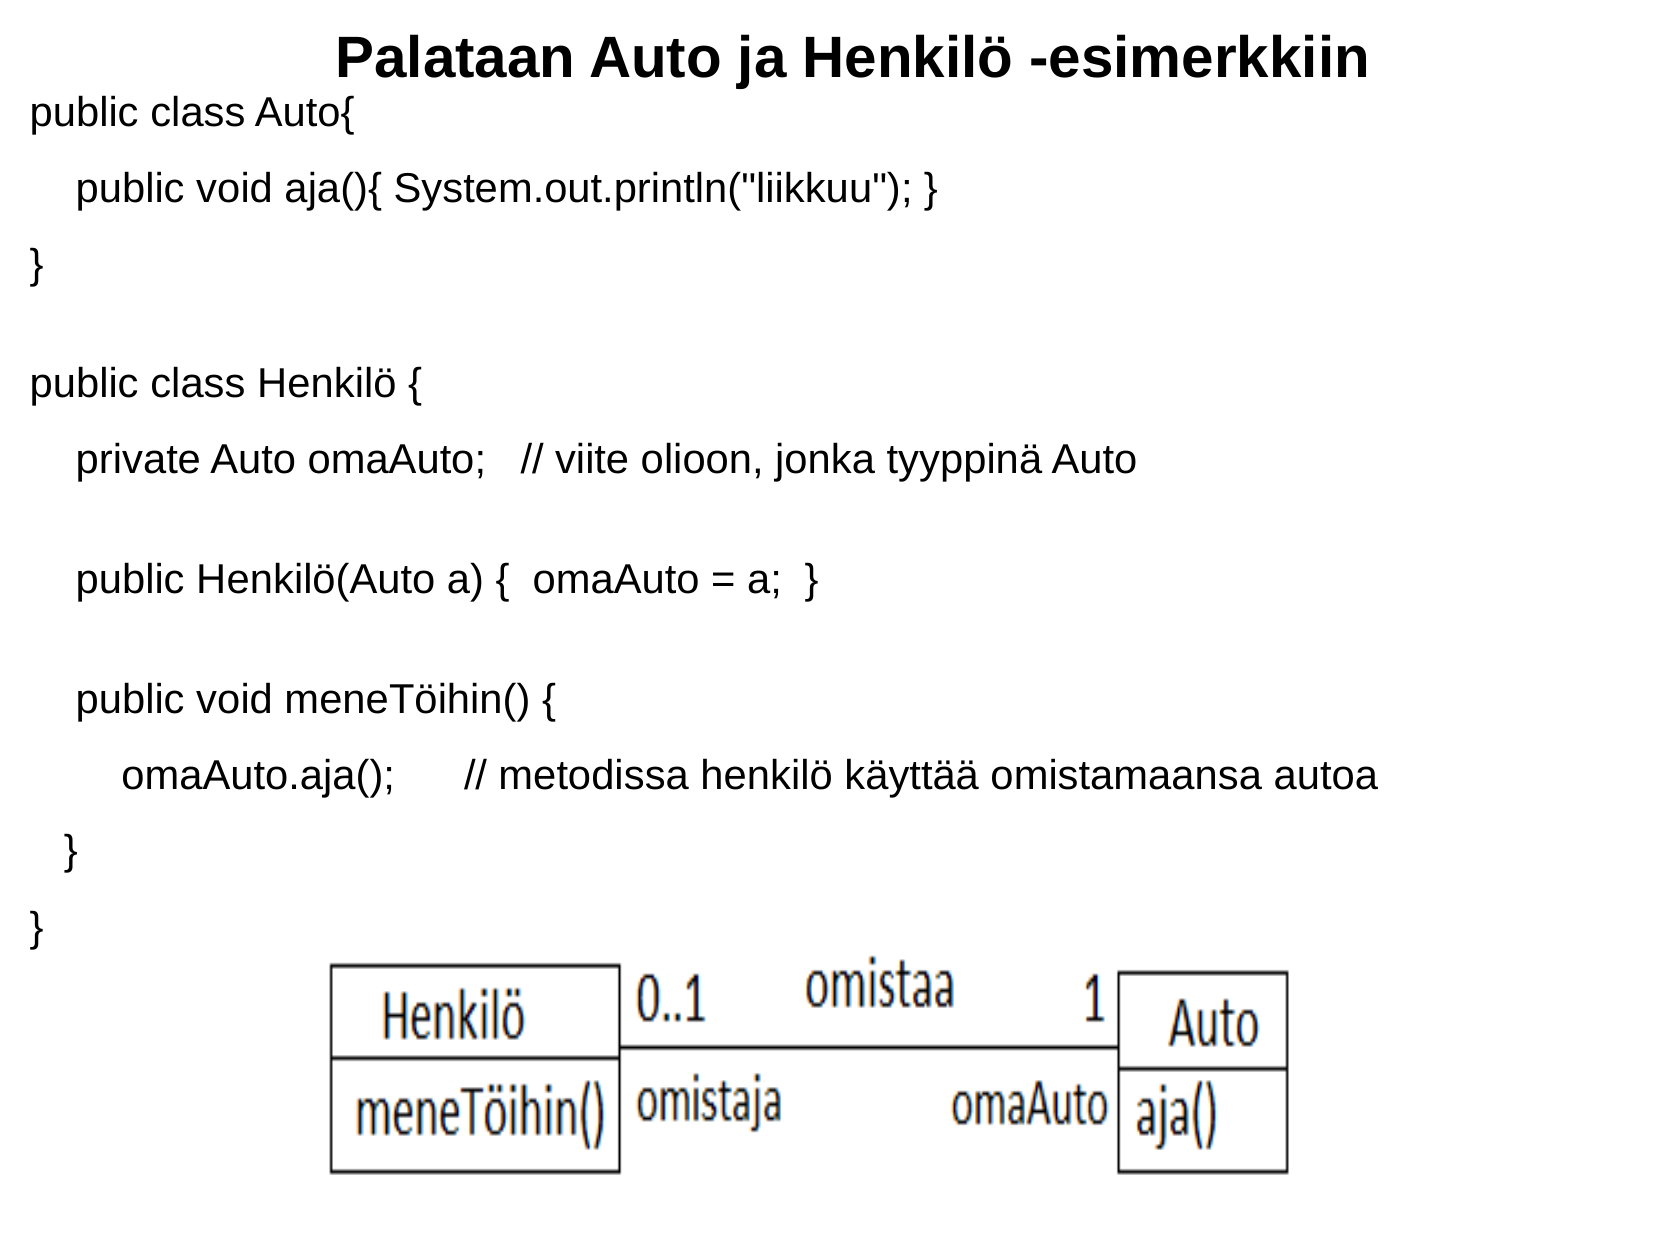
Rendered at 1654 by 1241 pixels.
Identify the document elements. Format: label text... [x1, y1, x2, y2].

title Palataan Auto ja Henkilö -esimerkkiin [82, 24, 1625, 90]
picture [324, 944, 1300, 1182]
list public class Auto{ public void aja(){ System.out.println("liikkuu"); } } public class Henkilö { private Auto omaAuto; // viite olioon, jonka tyyppinä Auto public Henkilö(Auto a) { omaAuto = a; } public void meneTöihin() { omaAuto.aja(); // metodissa henkilö käyttää omistamaansa autoa } } [29, 88, 1595, 1109]
